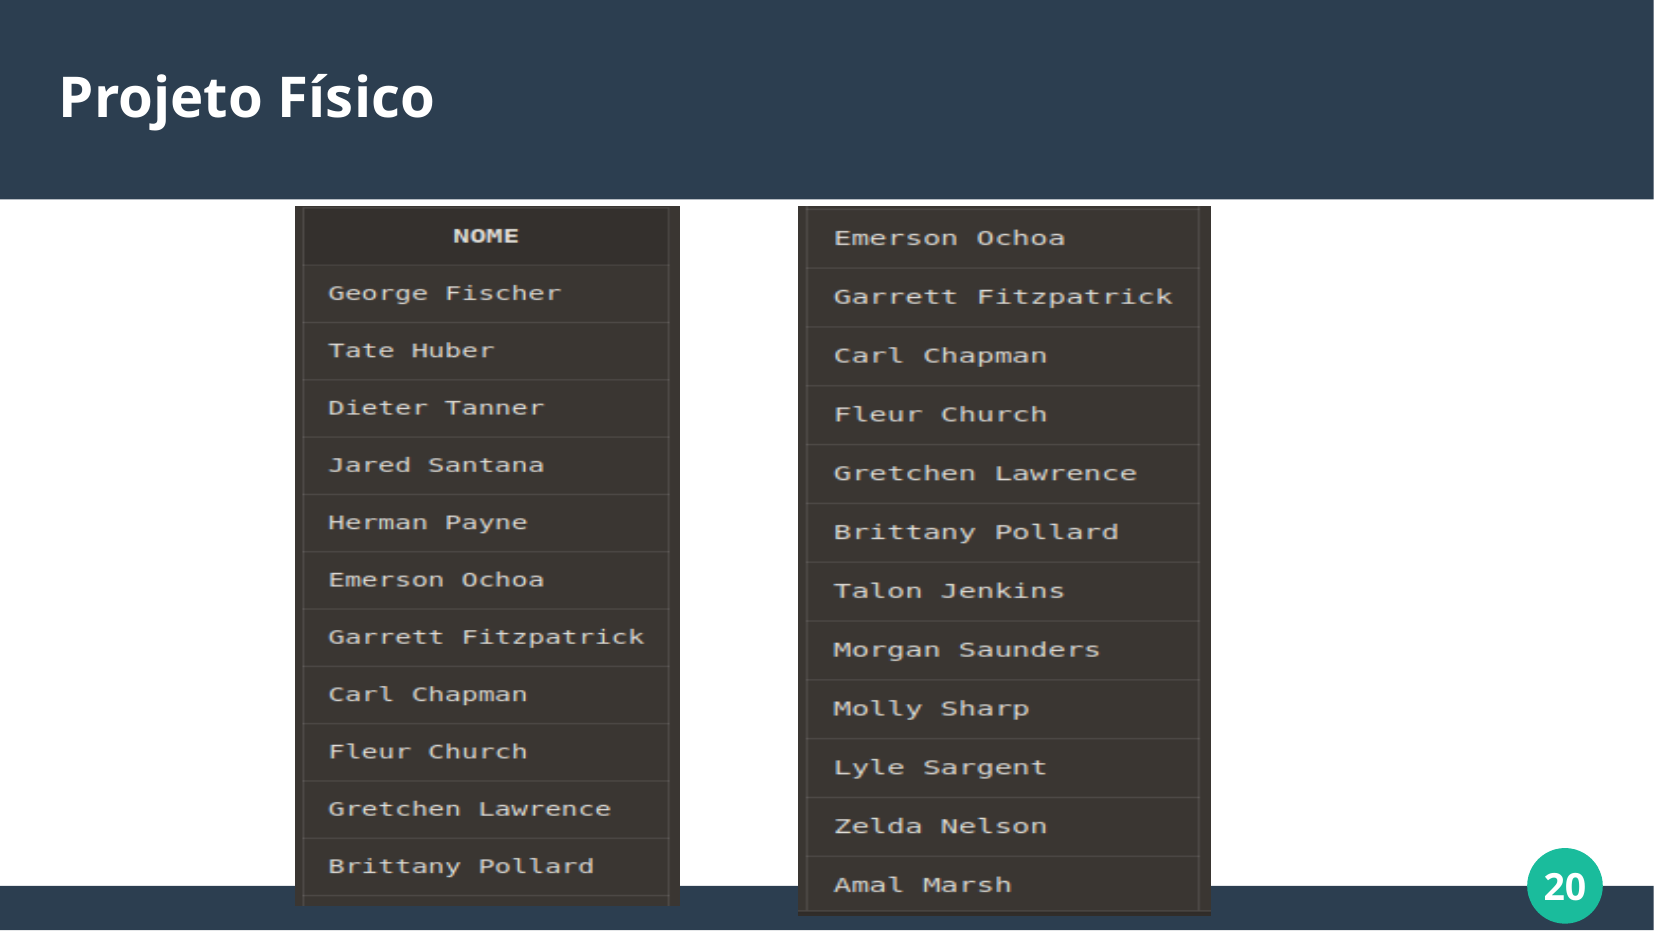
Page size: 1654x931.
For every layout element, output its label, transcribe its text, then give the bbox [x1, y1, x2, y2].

picture [295, 206, 680, 906]
title Projeto Físico [59, 37, 1595, 156]
picture [798, 206, 1211, 916]
